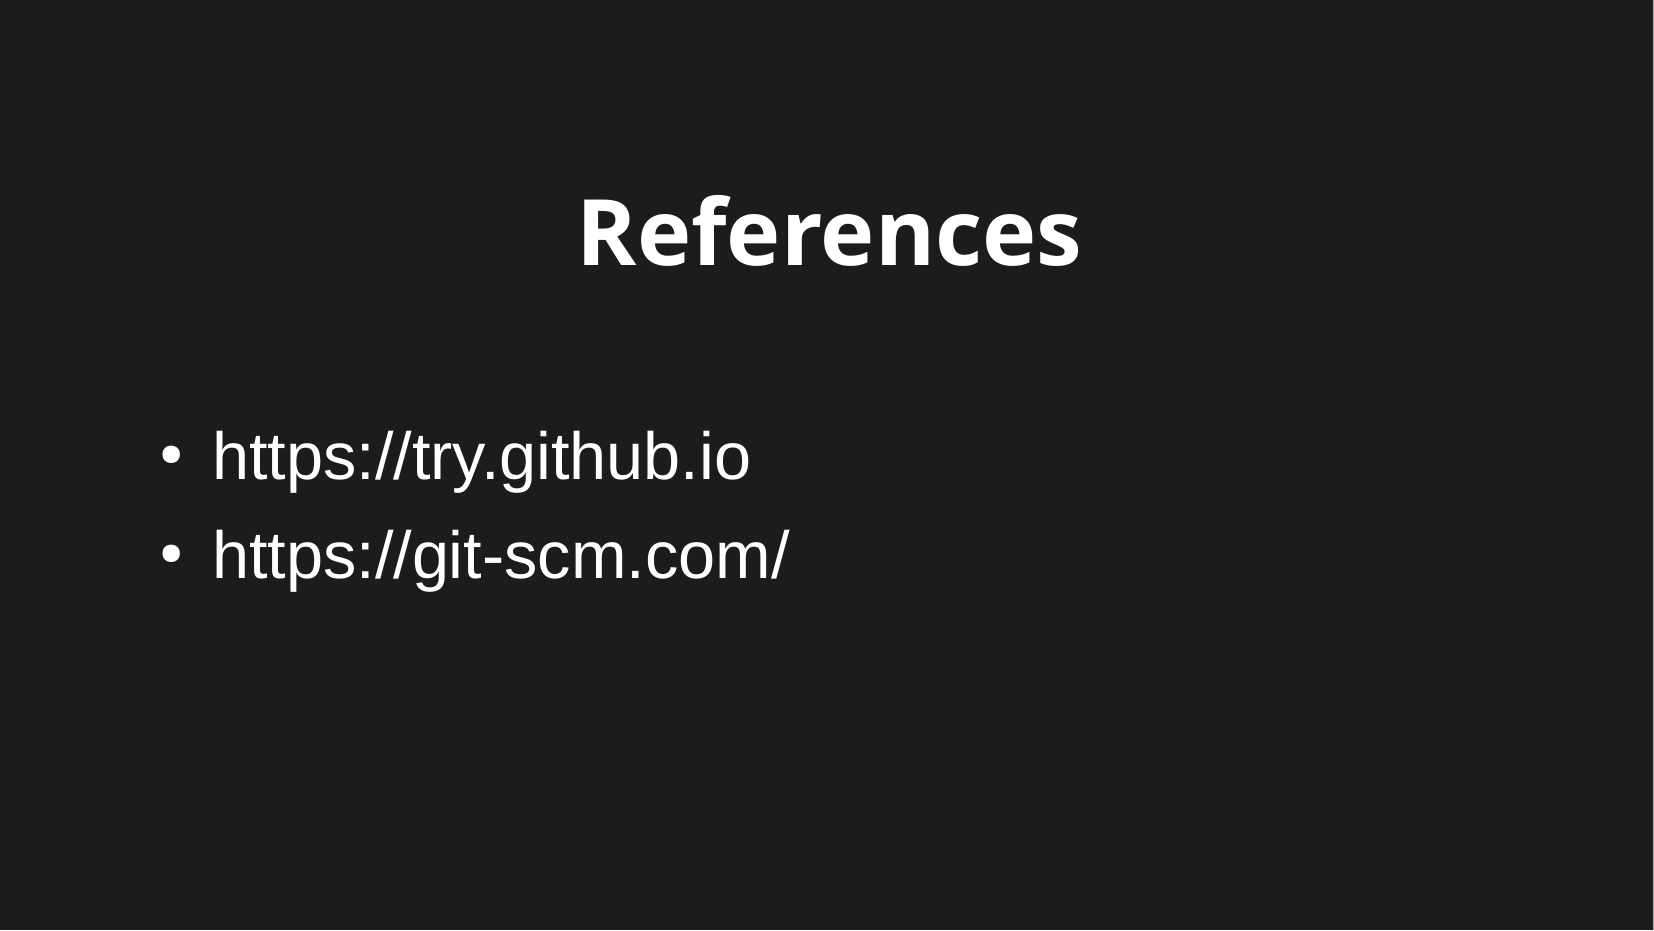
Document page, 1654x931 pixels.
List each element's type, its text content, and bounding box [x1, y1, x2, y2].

title References [253, 153, 1406, 308]
list https://try.github.io https://git-scm.com/ [141, 419, 1630, 931]
